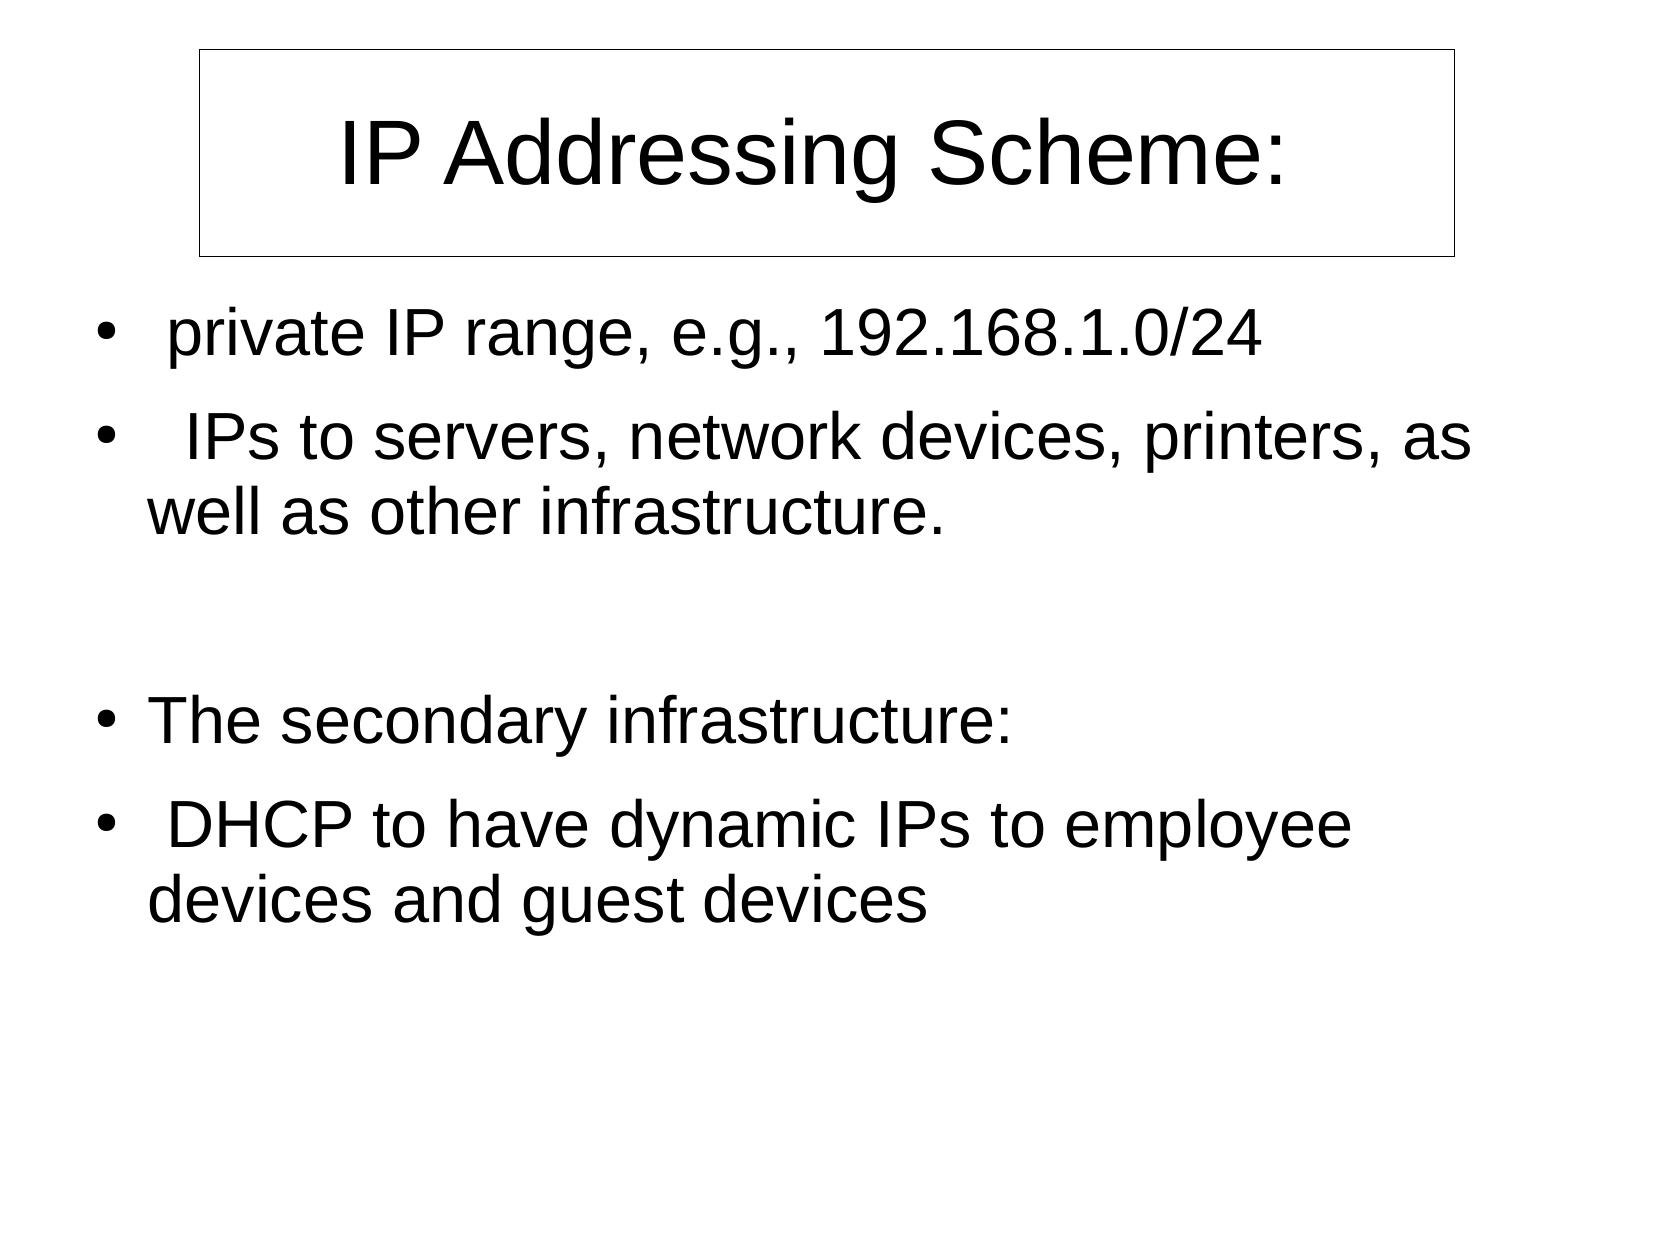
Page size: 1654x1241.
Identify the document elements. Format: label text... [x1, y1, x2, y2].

list private IP range, e.g., 192.168.1.0/24 IPs to servers, network devices, printers, as well as other infrastructure. The secondary infrastructure: DHCP to have dynamic IPs to employee devices and guest devices [76, 295, 1565, 1015]
title IP Addressing Scheme: [199, 49, 1455, 257]
